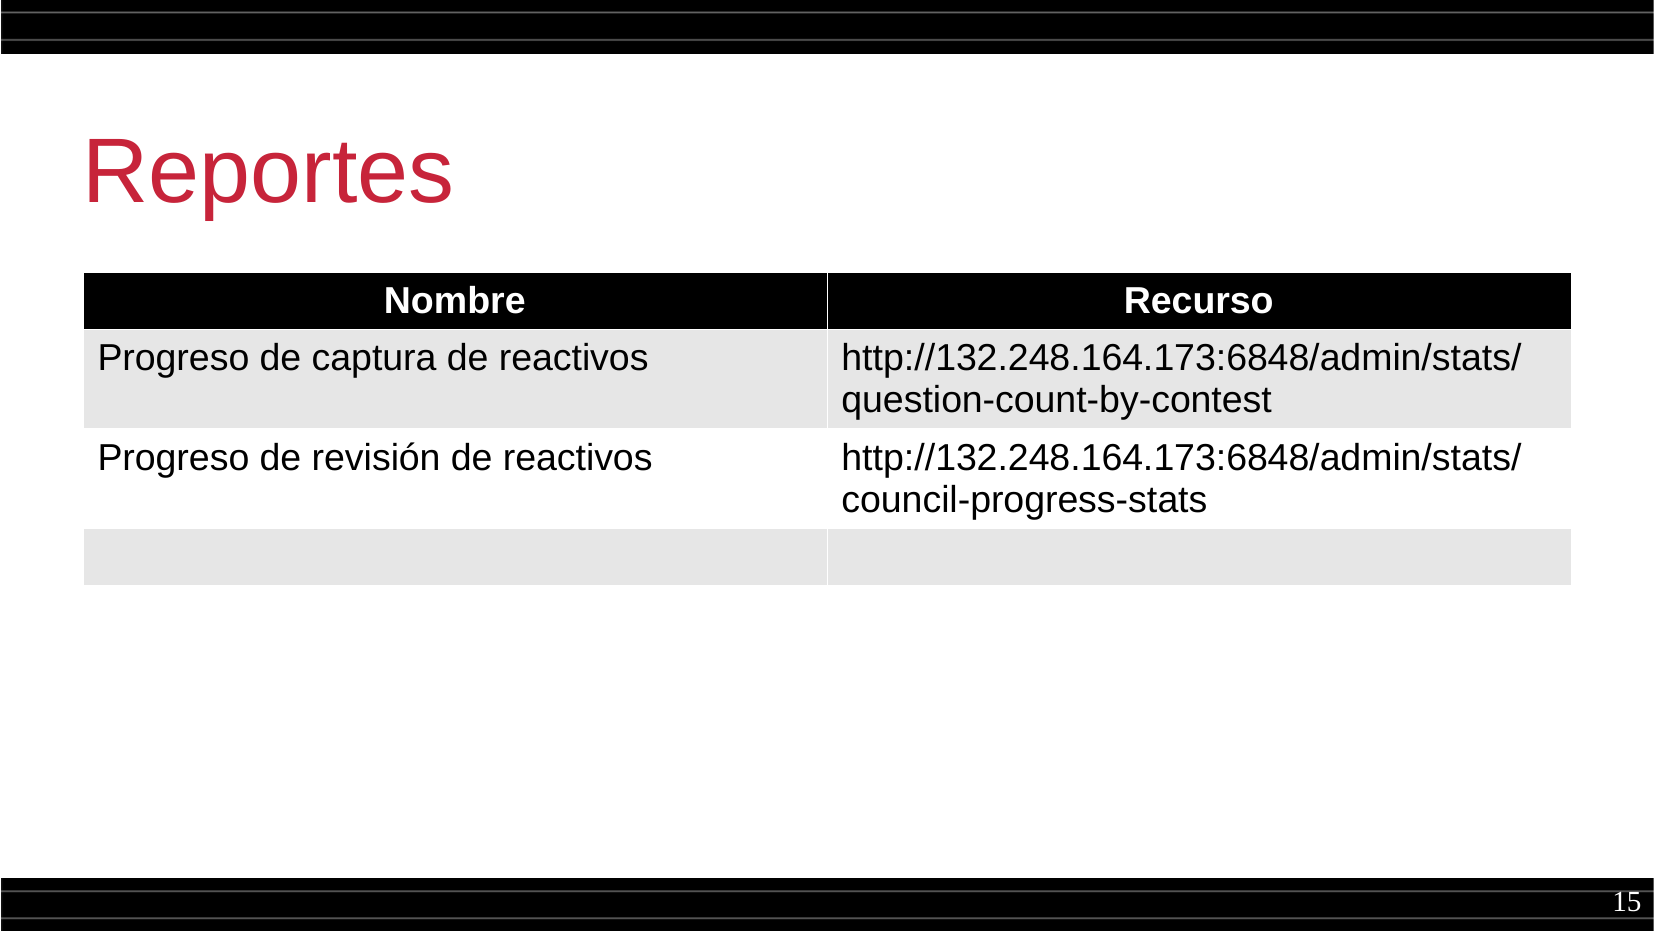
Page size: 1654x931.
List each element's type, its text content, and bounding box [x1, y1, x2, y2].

picture [1, 0, 1654, 54]
table_cell [84, 529, 827, 585]
title Reportes [82, 92, 1571, 249]
table_header Recurso [828, 273, 1571, 329]
table_header Nombre [84, 273, 827, 329]
table_cell Progreso de revisión de reactivos [84, 429, 827, 528]
table_cell [84, 586, 827, 643]
picture [1, 878, 1654, 931]
table_cell http://132.248.164.173:6848/admin/stats/question-count-by-contest [828, 330, 1571, 428]
table_cell [828, 529, 1571, 585]
table_cell [828, 586, 1571, 643]
table_cell http://132.248.164.173:6848/admin/stats/council-progress-stats [828, 429, 1571, 528]
table_cell Progreso de captura de reactivos [84, 330, 827, 428]
